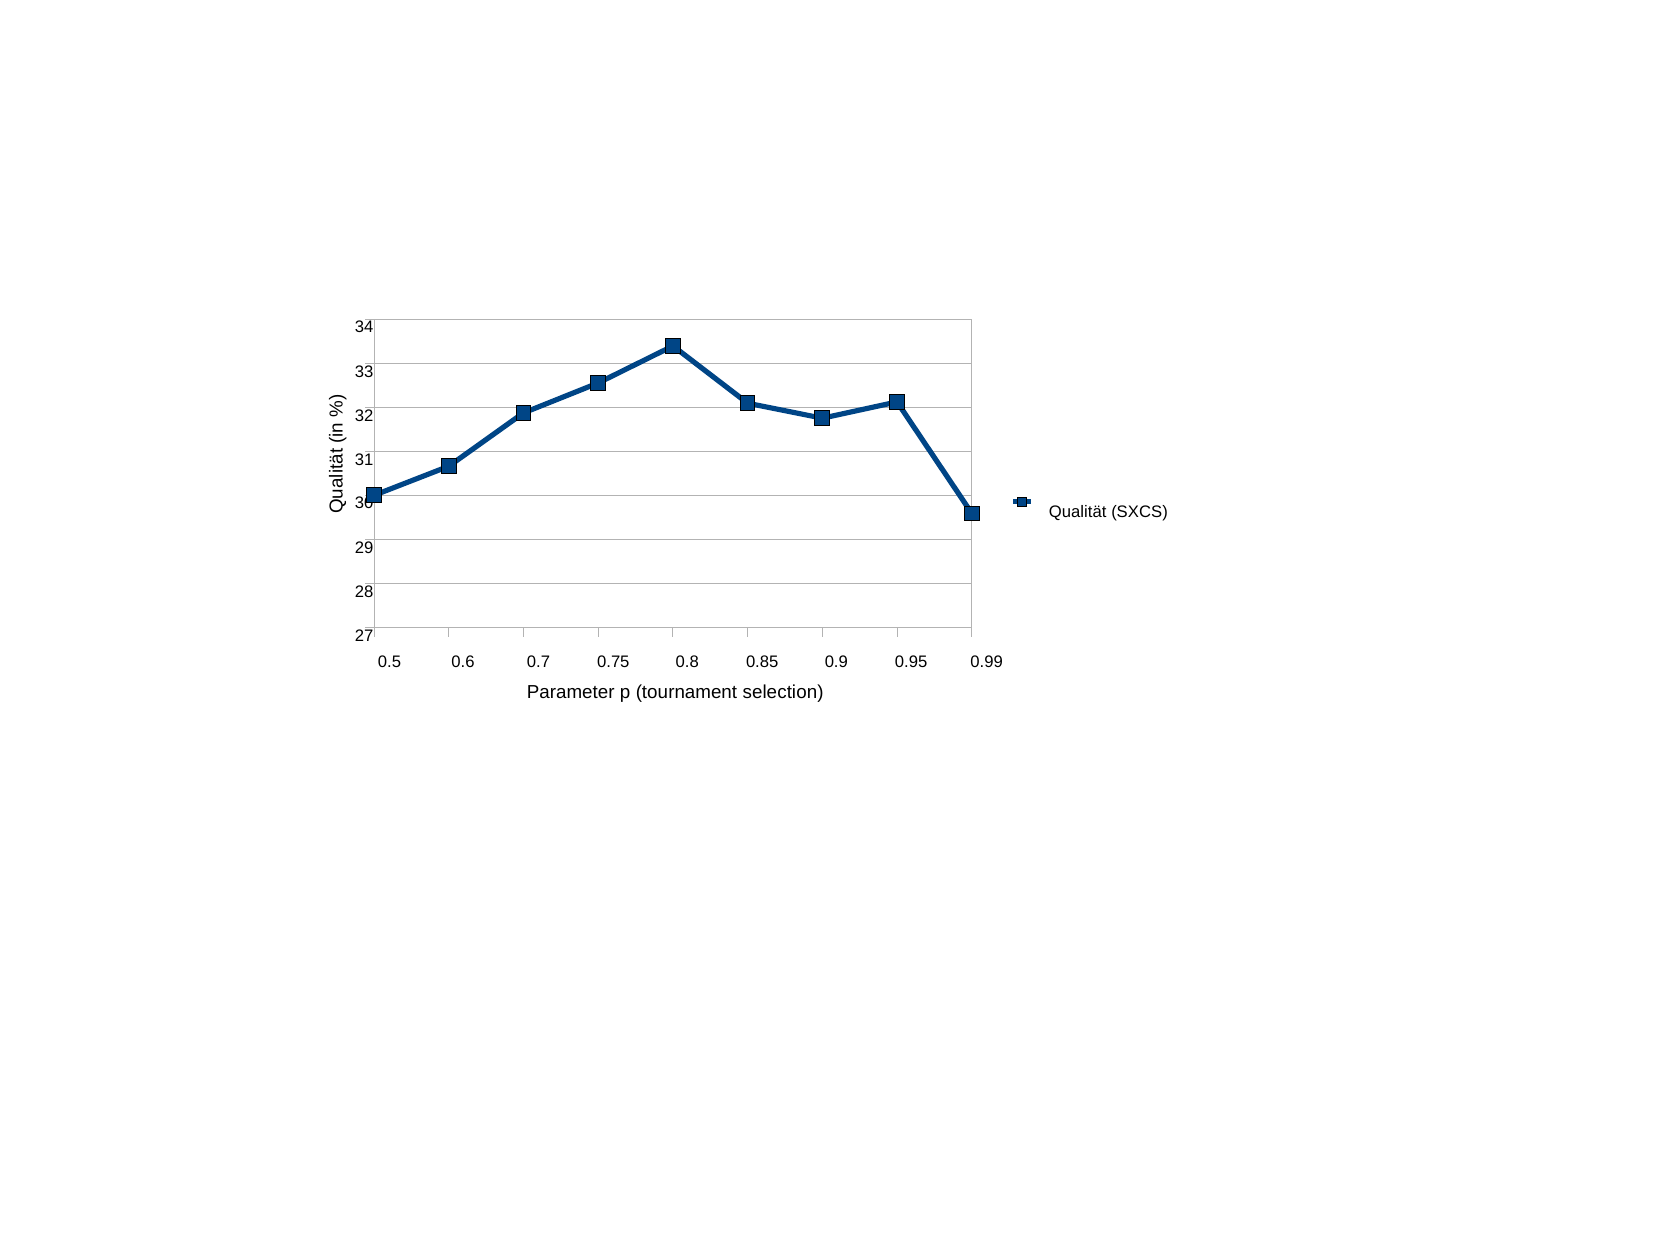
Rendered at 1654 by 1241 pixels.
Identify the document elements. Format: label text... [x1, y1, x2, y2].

text_box 30 [354, 486, 389, 520]
text_box 0.99 [955, 644, 1018, 679]
text_box 28 [340, 574, 389, 609]
text_box Qualität (in %) [318, 379, 354, 529]
text_box 27 [340, 618, 389, 653]
text_box 0.85 [731, 644, 794, 674]
text_box 0.9 [809, 644, 863, 679]
text_box 29 [340, 531, 389, 565]
text_box 0.7 [512, 644, 565, 674]
text_box Parameter p (tournament selection) [512, 674, 839, 710]
text_box Qualität (SXCS) [1034, 495, 1183, 529]
text_box 0.75 [582, 644, 645, 674]
text_box 0.5 [363, 644, 416, 679]
text_box 0.95 [880, 644, 943, 679]
text_box 34 [340, 309, 389, 344]
text_box [281, 300, 1179, 712]
text_box 0.8 [660, 644, 714, 674]
text_box 0.6 [436, 644, 490, 679]
text_box 31 [354, 442, 389, 476]
text_box 33 [340, 355, 389, 389]
text_box 32 [354, 398, 389, 433]
